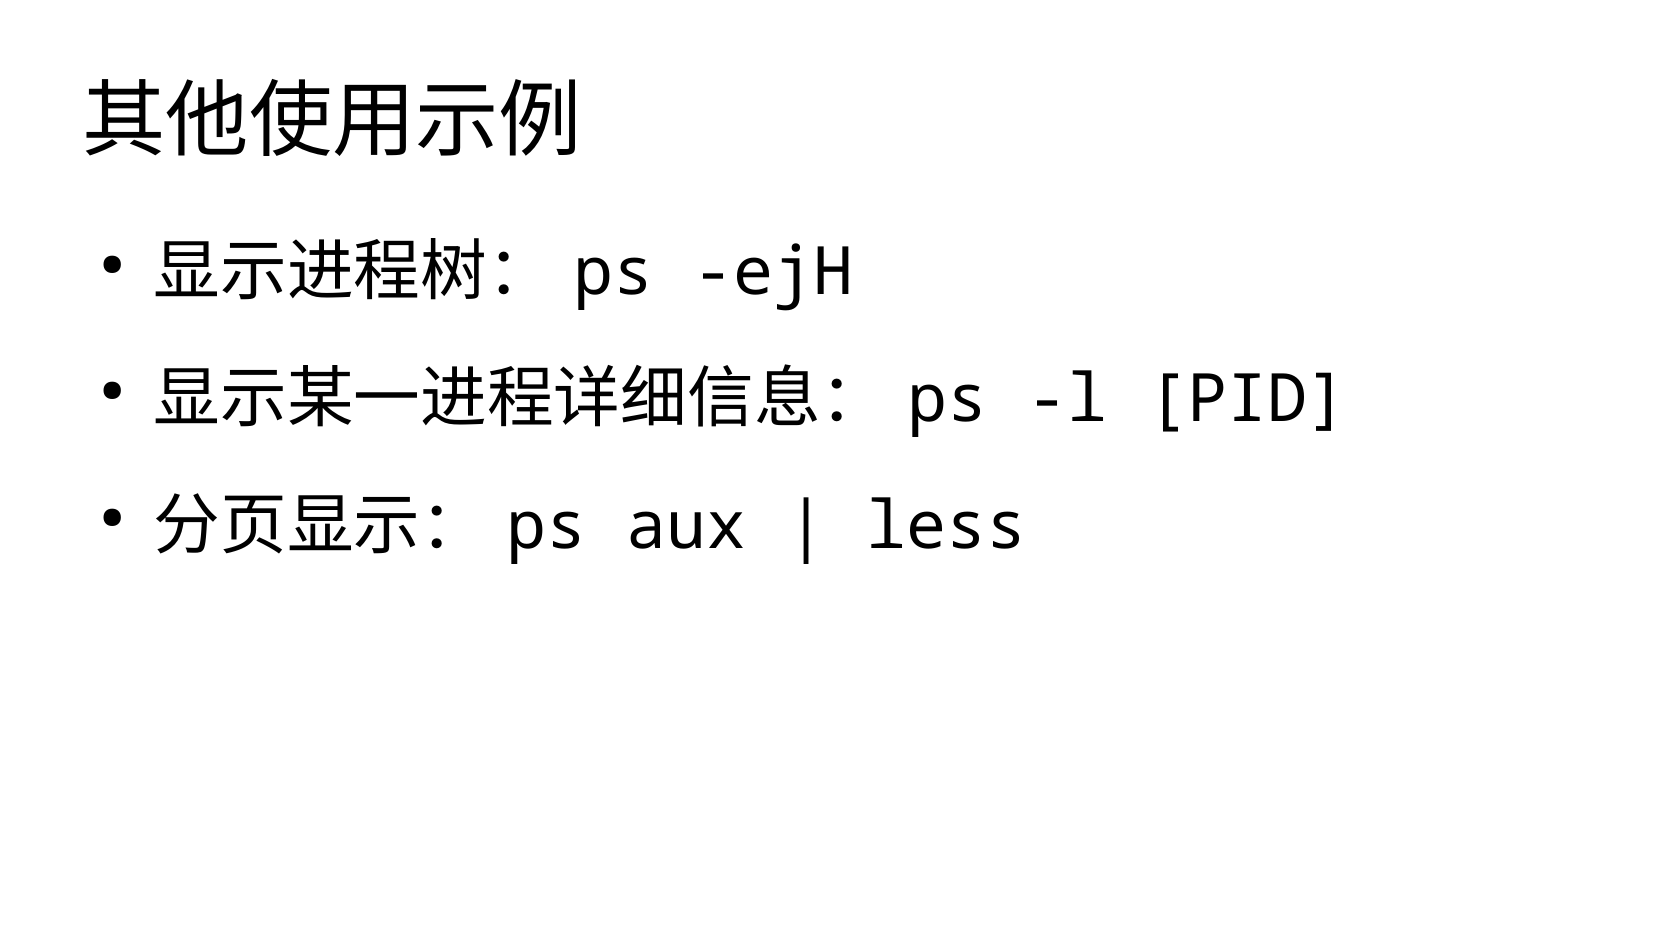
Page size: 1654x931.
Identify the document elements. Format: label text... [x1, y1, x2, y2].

list 显示进程树：ps -ejH 显示某一进程详细信息：ps -l [PID] 分页显示：ps aux | less [82, 217, 1571, 758]
title 其他使用示例 [82, 37, 1571, 189]
